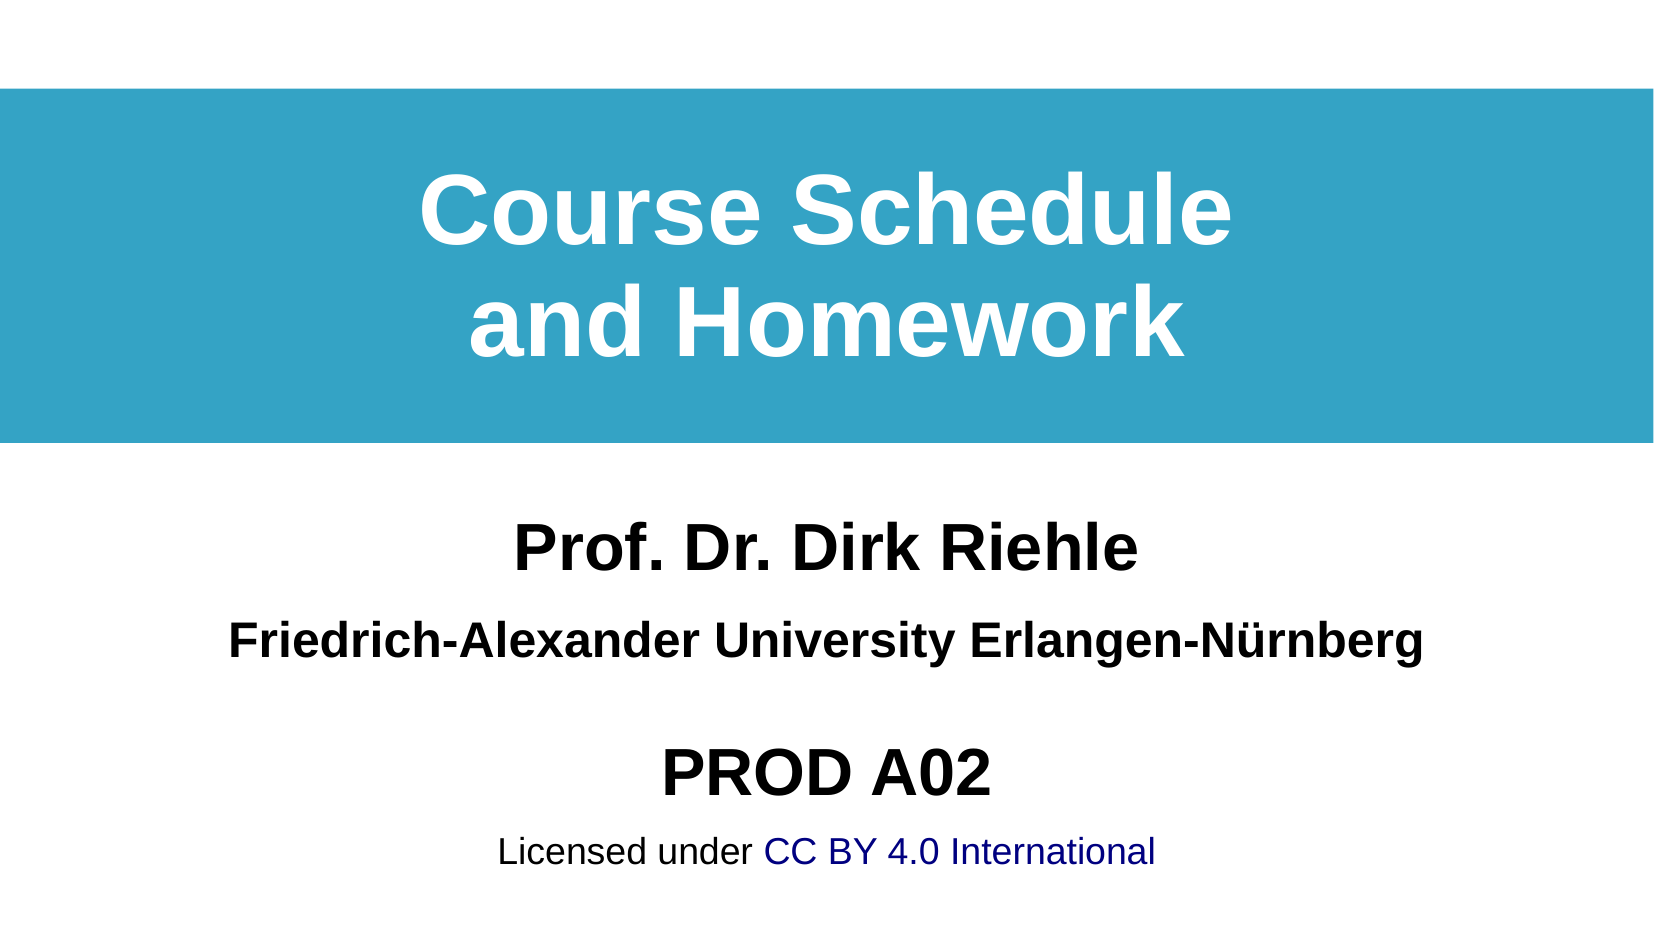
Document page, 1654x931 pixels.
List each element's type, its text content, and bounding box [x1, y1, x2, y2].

title Course Schedule and Homework [0, 88, 1654, 443]
subtitle Prof. Dr. Dirk Riehle Friedrich-Alexander University Erlangen-Nürnberg PROD A02 Licensed under CC BY 4.0 International [29, 472, 1625, 886]
